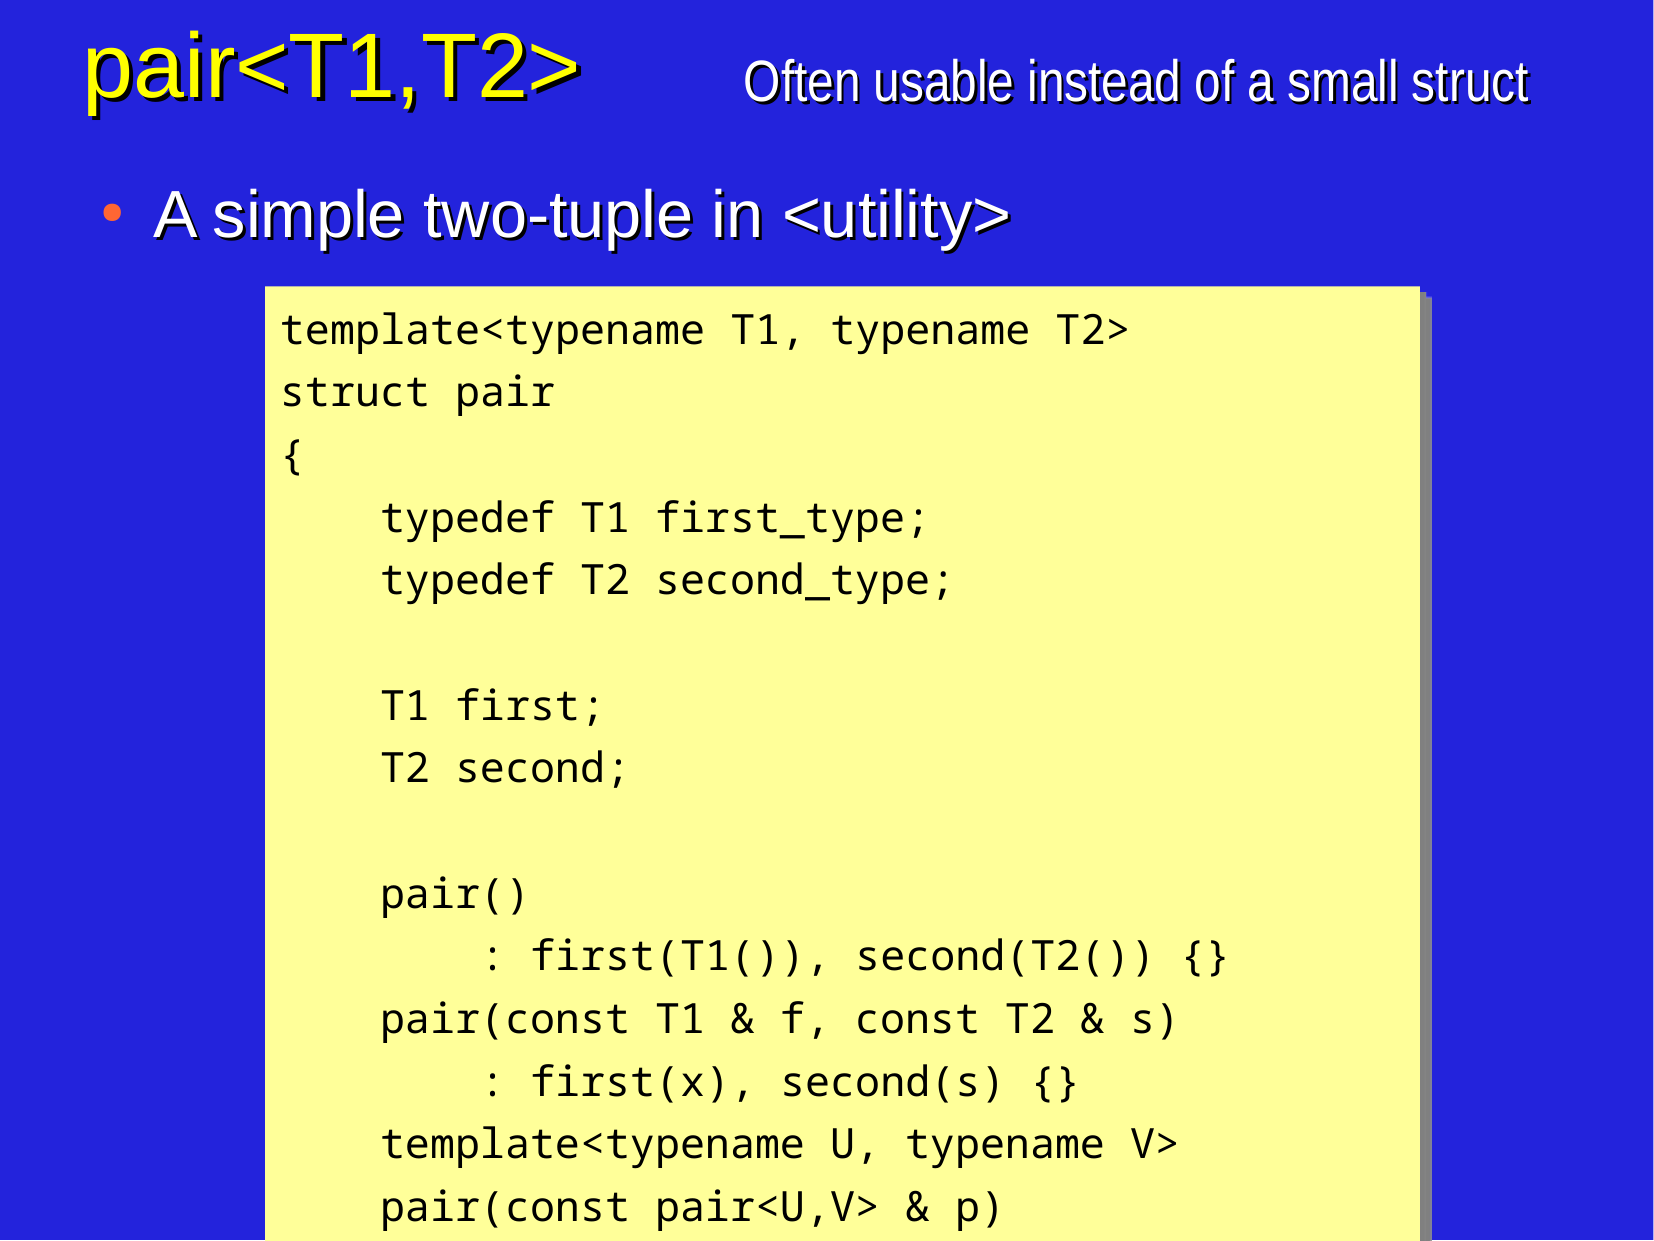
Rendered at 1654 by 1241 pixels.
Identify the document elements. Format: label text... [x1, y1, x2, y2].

text_box Often usable instead of a small struct [729, 35, 1560, 121]
list A simple two-tuple in <utility> [82, 177, 1571, 1182]
text_box template<typename T1, typename T2> struct pair { typedef T1 first_type; typedef T2 second_type; T1 first; T2 second; pair() : first(T1()), second(T2()) {} pair(const T1 & f, const T2 & s) : first(x), second(s) {} template<typename U, typename V> pair(const pair<U,V> & p) : first(p.first), second(p,second) {} }; [265, 286, 1420, 1241]
title pair<T1,T2> [82, 2, 1571, 130]
